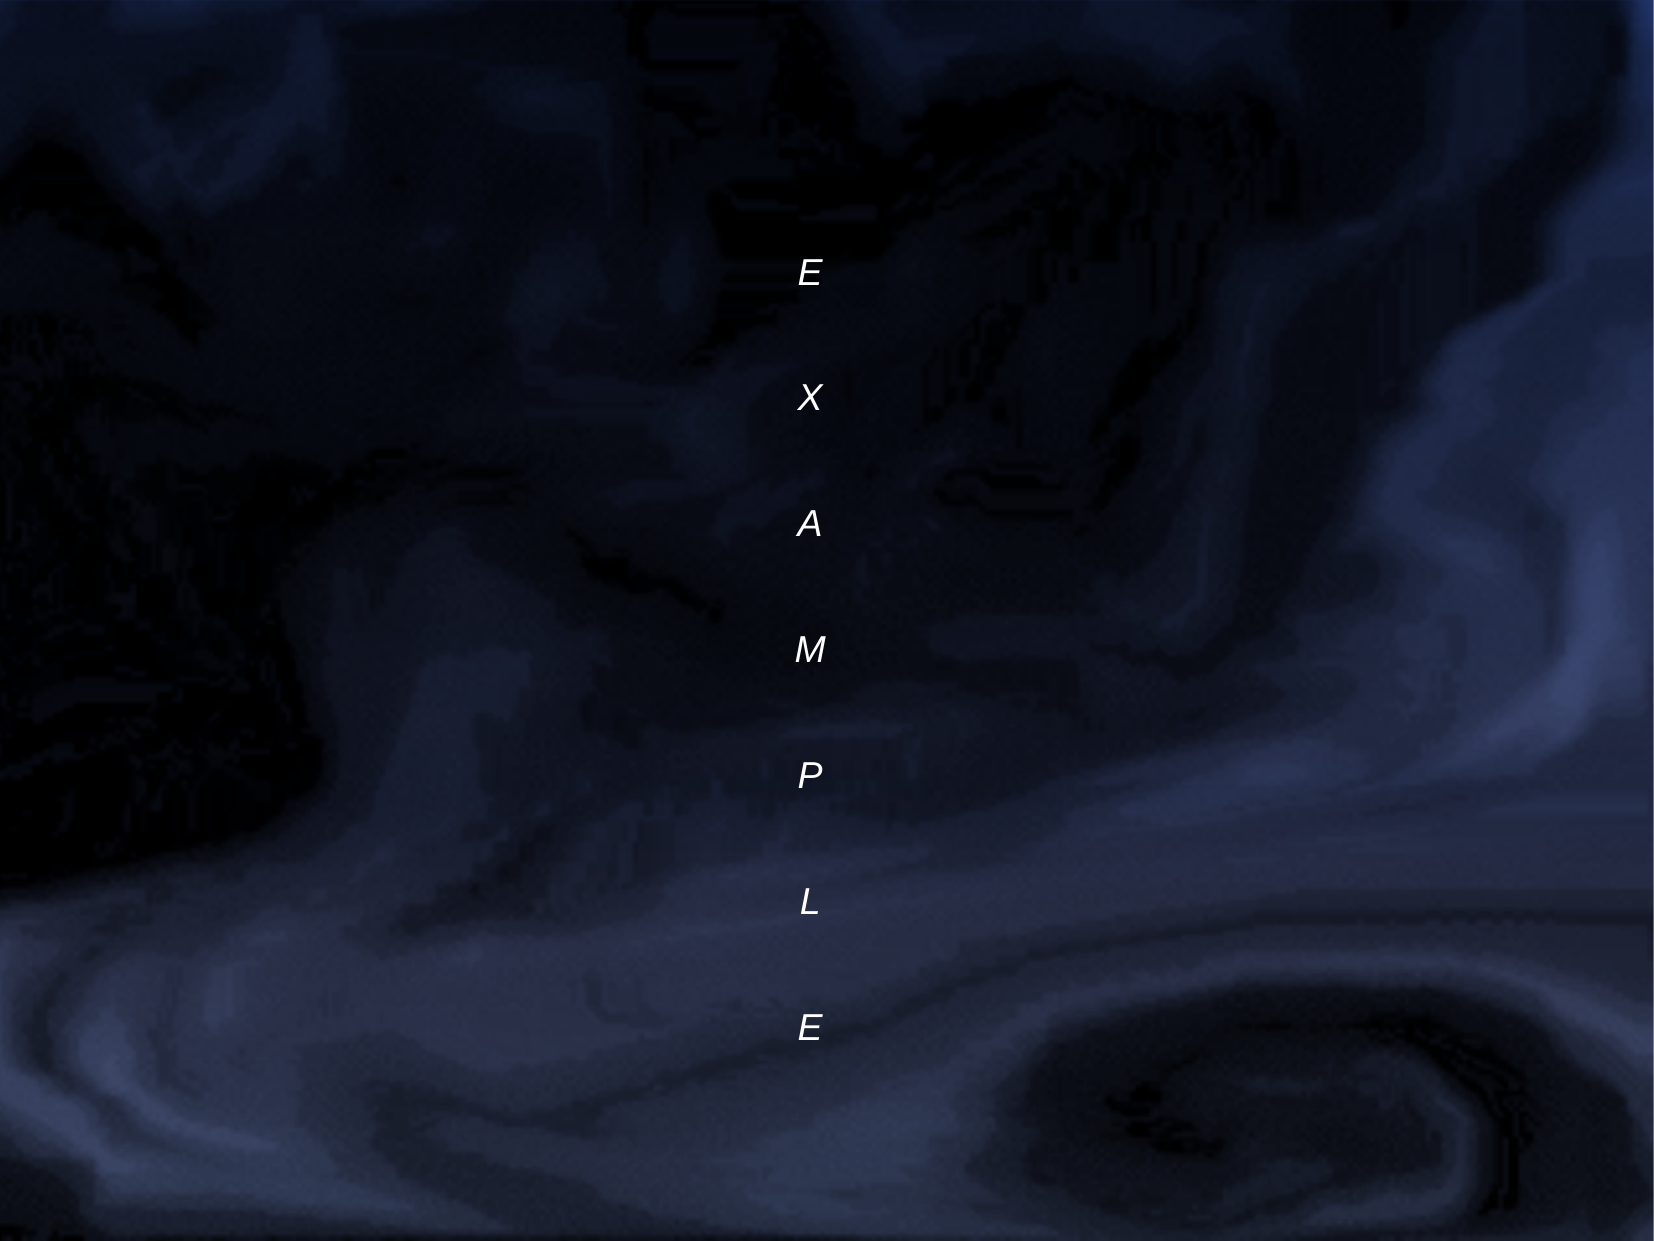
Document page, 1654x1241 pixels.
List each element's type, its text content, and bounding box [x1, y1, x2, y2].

picture [0, 0, 1654, 1241]
subtitle E X A M P L E [82, 250, 1538, 1049]
